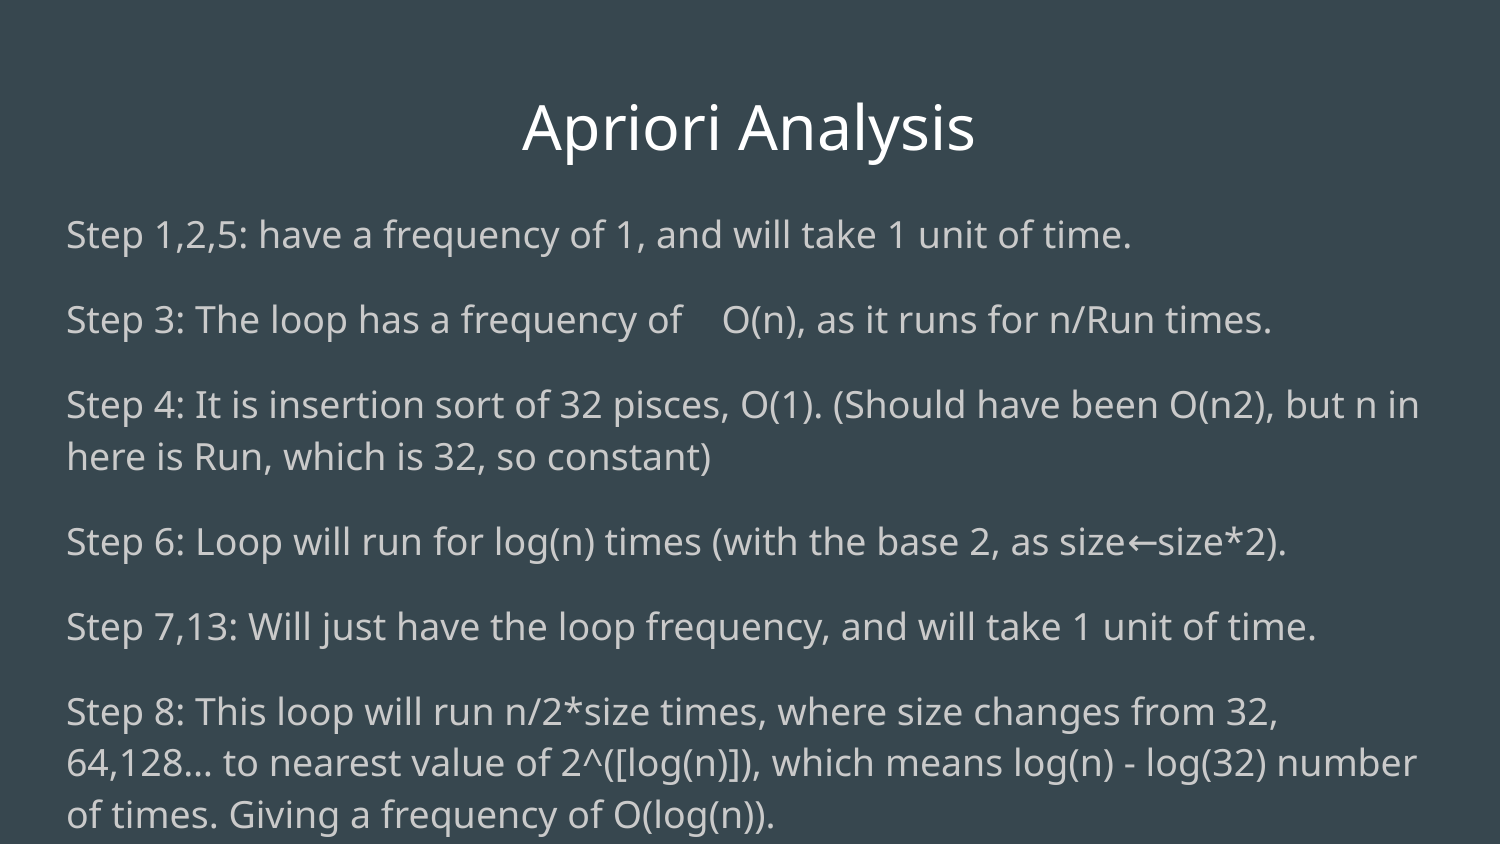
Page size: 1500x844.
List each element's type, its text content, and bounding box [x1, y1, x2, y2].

title Apriori Analysis [51, 72, 1449, 167]
list Step 1,2,5: have a frequency of 1, and will take 1 unit of time. Step 3: The loop has a frequency of O(n), as it runs for n/Run times. Step 4: It is insertion sort of 32 pisces, O(1). (Should have been O(n2), but n in here is Run, which is 32, so constant) Step 6: Loop will run for log(n) times (with the base 2, as size←size*2). Step 7,13: Will just have the loop frequency, and will take 1 unit of time. Step 8: This loop will run n/2*size times, where size changes from 32, 64,128… to nearest value of 2^([log(n)]), which means log(n) - log(32) number of times. Giving a frequency of O(log(n)). [51, 189, 1449, 812]
